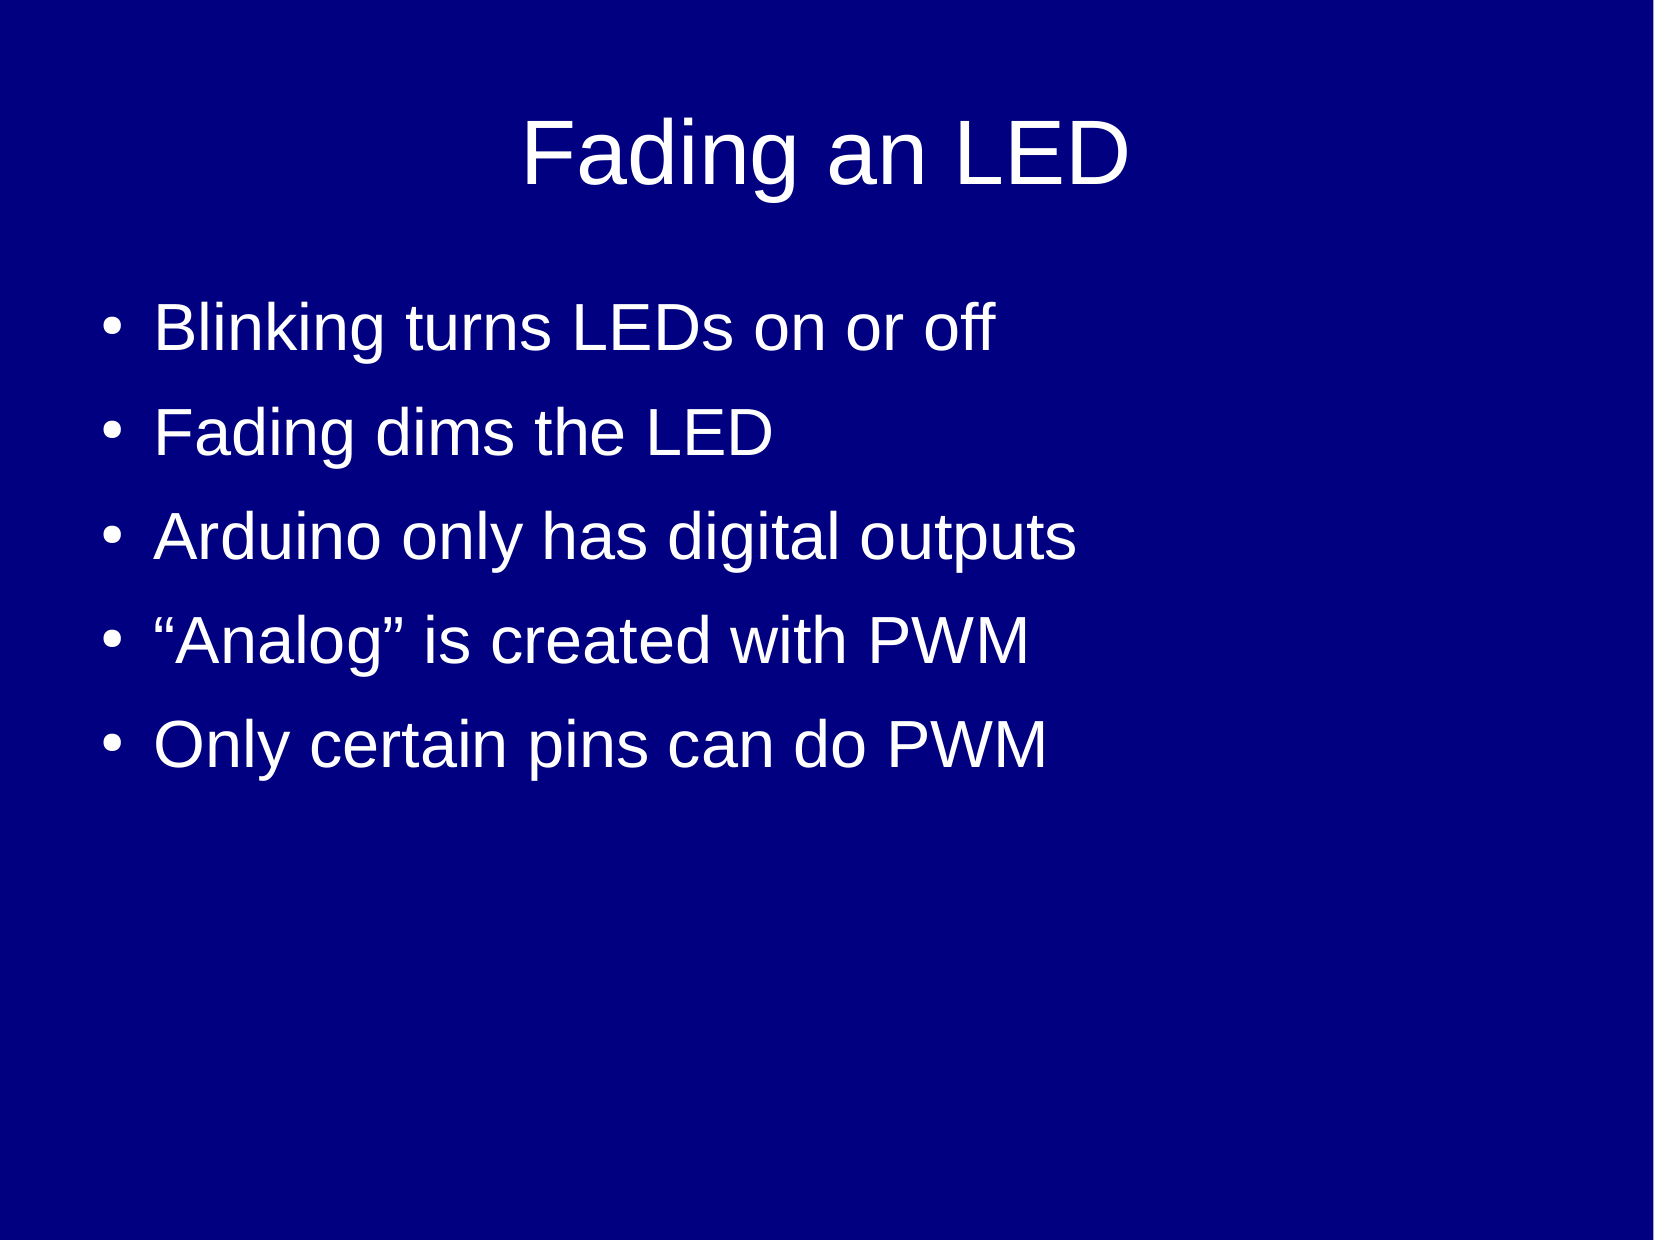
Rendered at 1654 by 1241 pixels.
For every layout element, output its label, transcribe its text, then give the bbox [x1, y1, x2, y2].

list Blinking turns LEDs on or off Fading dims the LED Arduino only has digital outputs “Analog” is created with PWM Only certain pins can do PWM [82, 290, 1571, 1109]
title Fading an LED [82, 49, 1571, 257]
